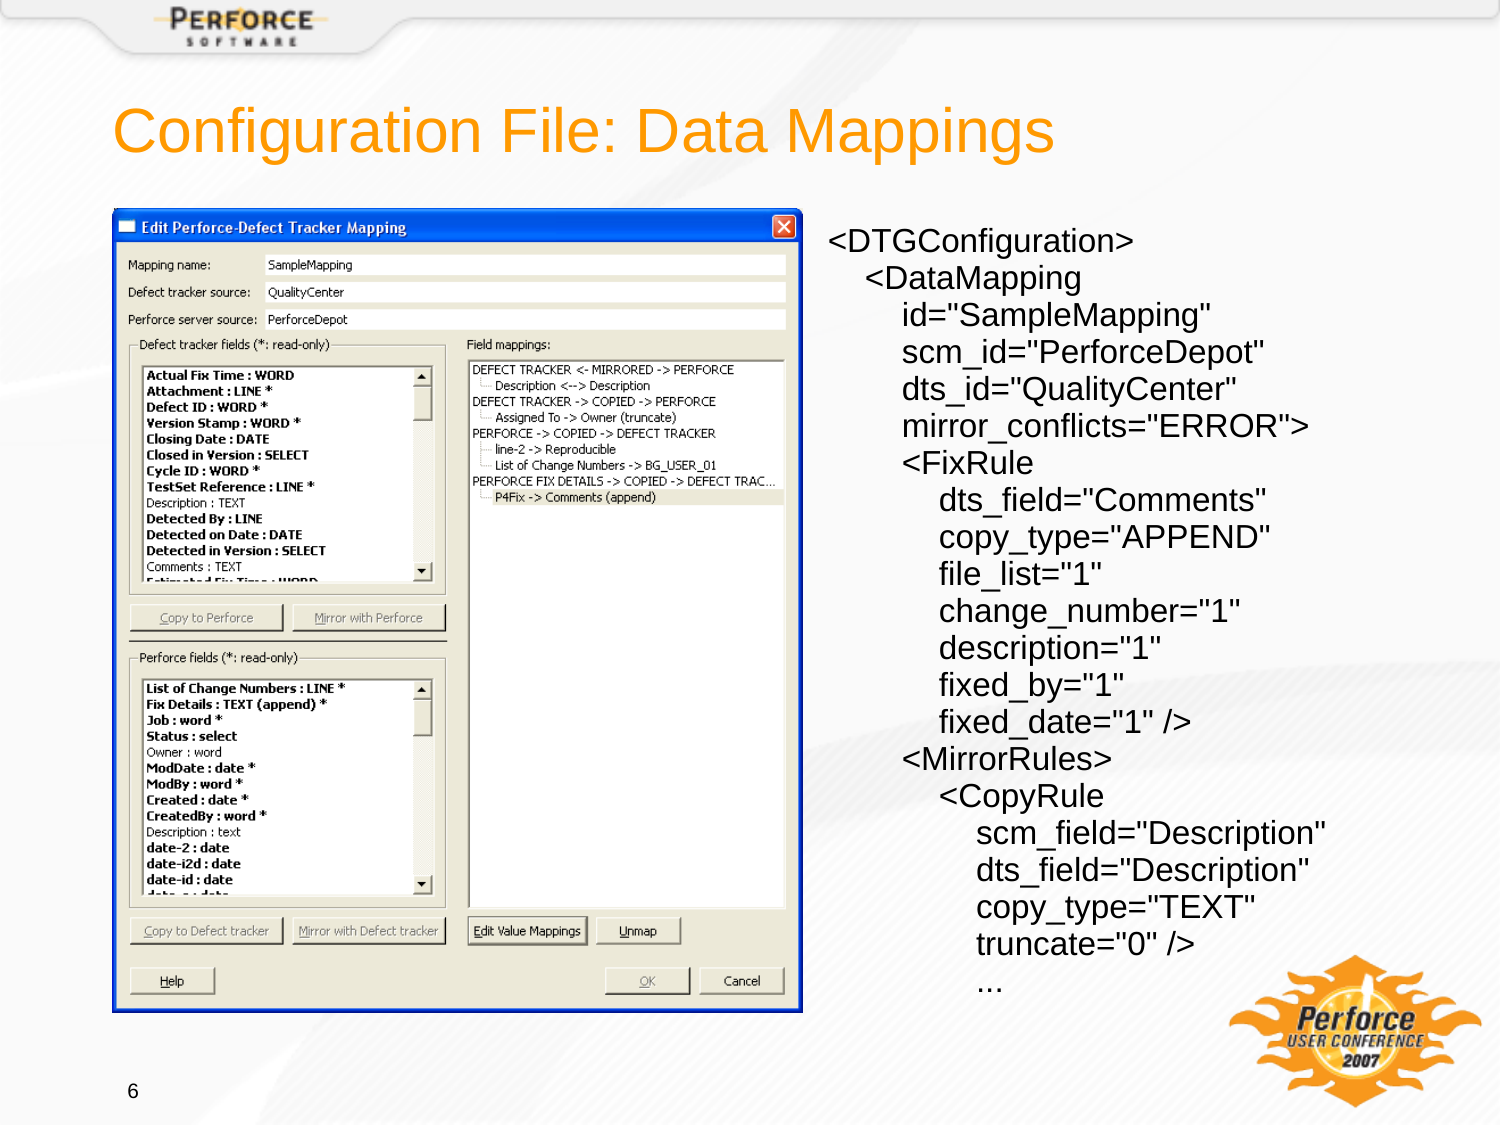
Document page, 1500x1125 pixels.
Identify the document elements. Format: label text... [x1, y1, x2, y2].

picture [0, 0, 1500, 1125]
text_box <DTGConfiguration> <DataMapping id="SampleMapping" scm_id="PerforceDepot" dts_id="QualityCenter" mirror_conflicts="ERROR"> <FixRule dts_field="Comments" copy_type="APPEND" file_list="1" change_number="1" description="1" fixed_by="1" fixed_date="1" /> <MirrorRules> <CopyRule scm_field="Description" dts_field="Description" copy_type="TEXT" truncate="0" /> ... [813, 214, 1489, 1013]
title Configuration File: Data Mappings [112, 62, 1388, 201]
